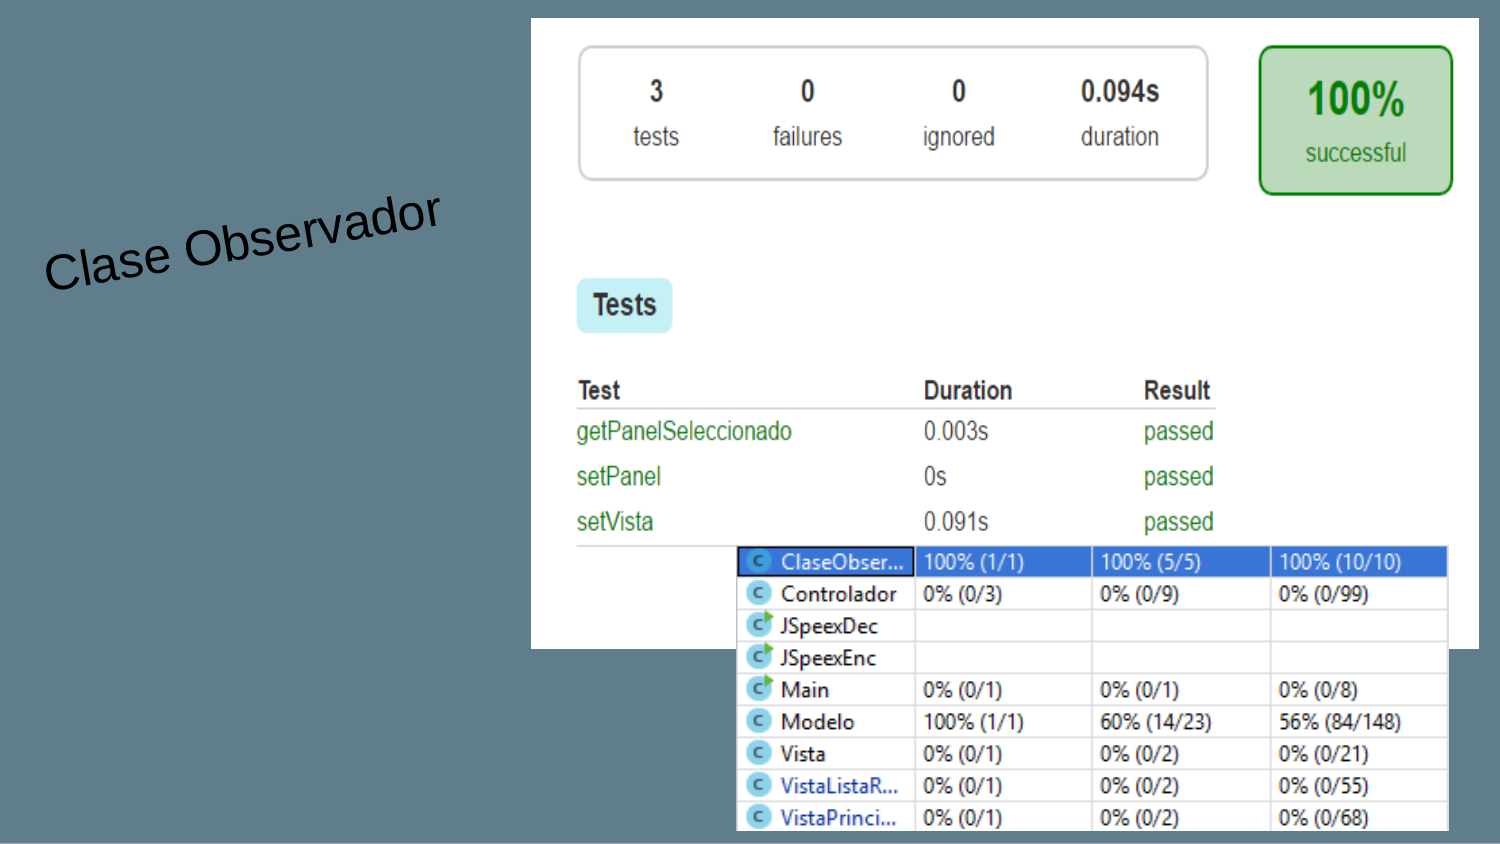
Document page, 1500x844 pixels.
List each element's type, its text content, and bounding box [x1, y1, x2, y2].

text_box Clase Observador [21, 151, 512, 394]
picture [531, 18, 1479, 831]
